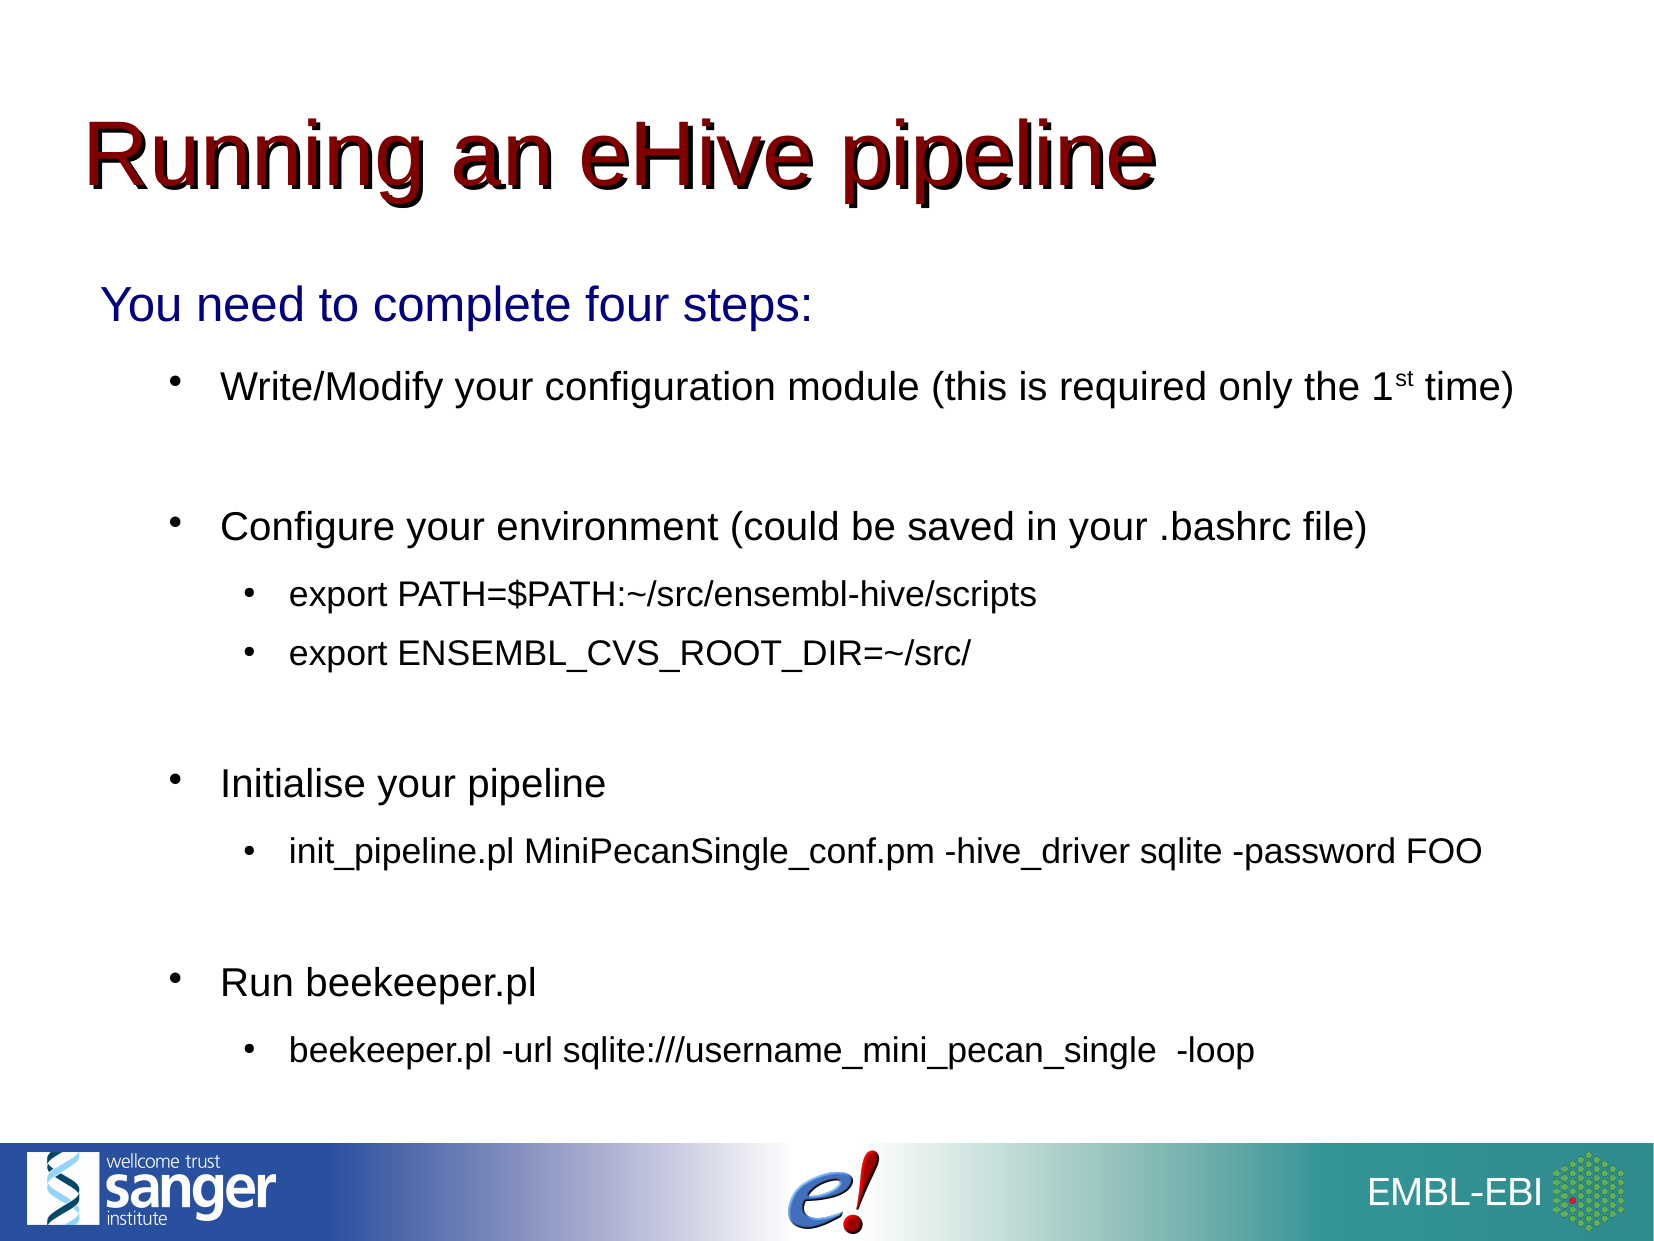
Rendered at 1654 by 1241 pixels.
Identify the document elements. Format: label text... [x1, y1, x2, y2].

title Running an eHive pipeline [82, 49, 1571, 257]
picture [0, 1143, 1654, 1241]
list You need to complete four steps: Write/Modify your configuration module (this is required only the 1st time) Configure your environment (could be saved in your .bashrc file) export PATH=$PATH:~/src/ensembl-hive/scripts export ENSEMBL_CVS_ROOT_DIR=~/src/ Initialise your pipeline init_pipeline.pl MiniPecanSingle_conf.pm -hive_driver sqlite -password FOO Run beekeeper.pl beekeeper.pl -url sqlite:///username_mini_pecan_single -loop [82, 277, 1576, 1081]
